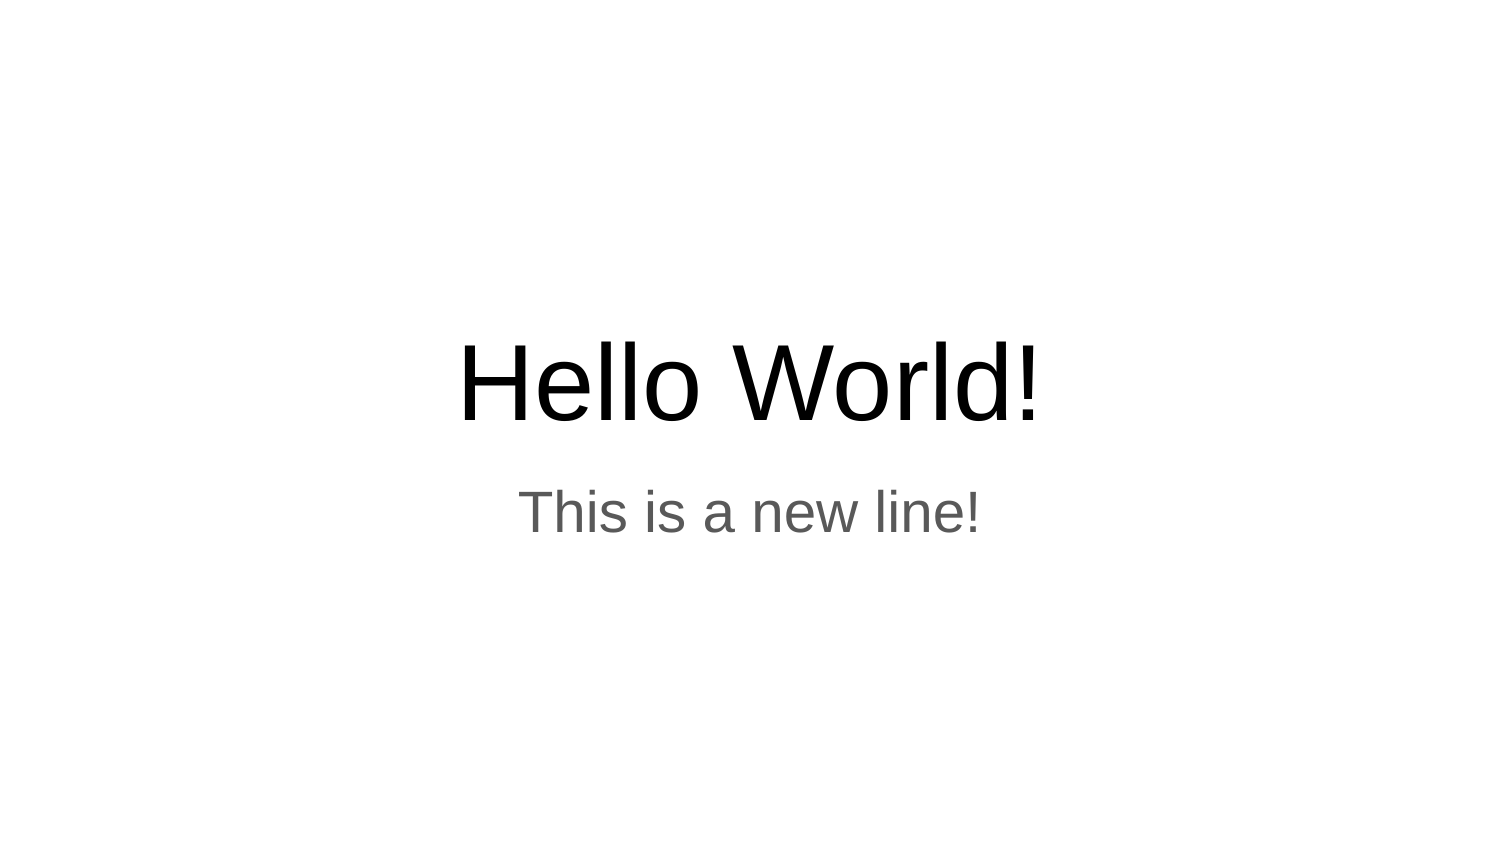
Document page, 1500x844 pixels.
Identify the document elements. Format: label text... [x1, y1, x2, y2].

subtitle This is a new line! [51, 464, 1449, 595]
title Hello World! [51, 122, 1449, 459]
